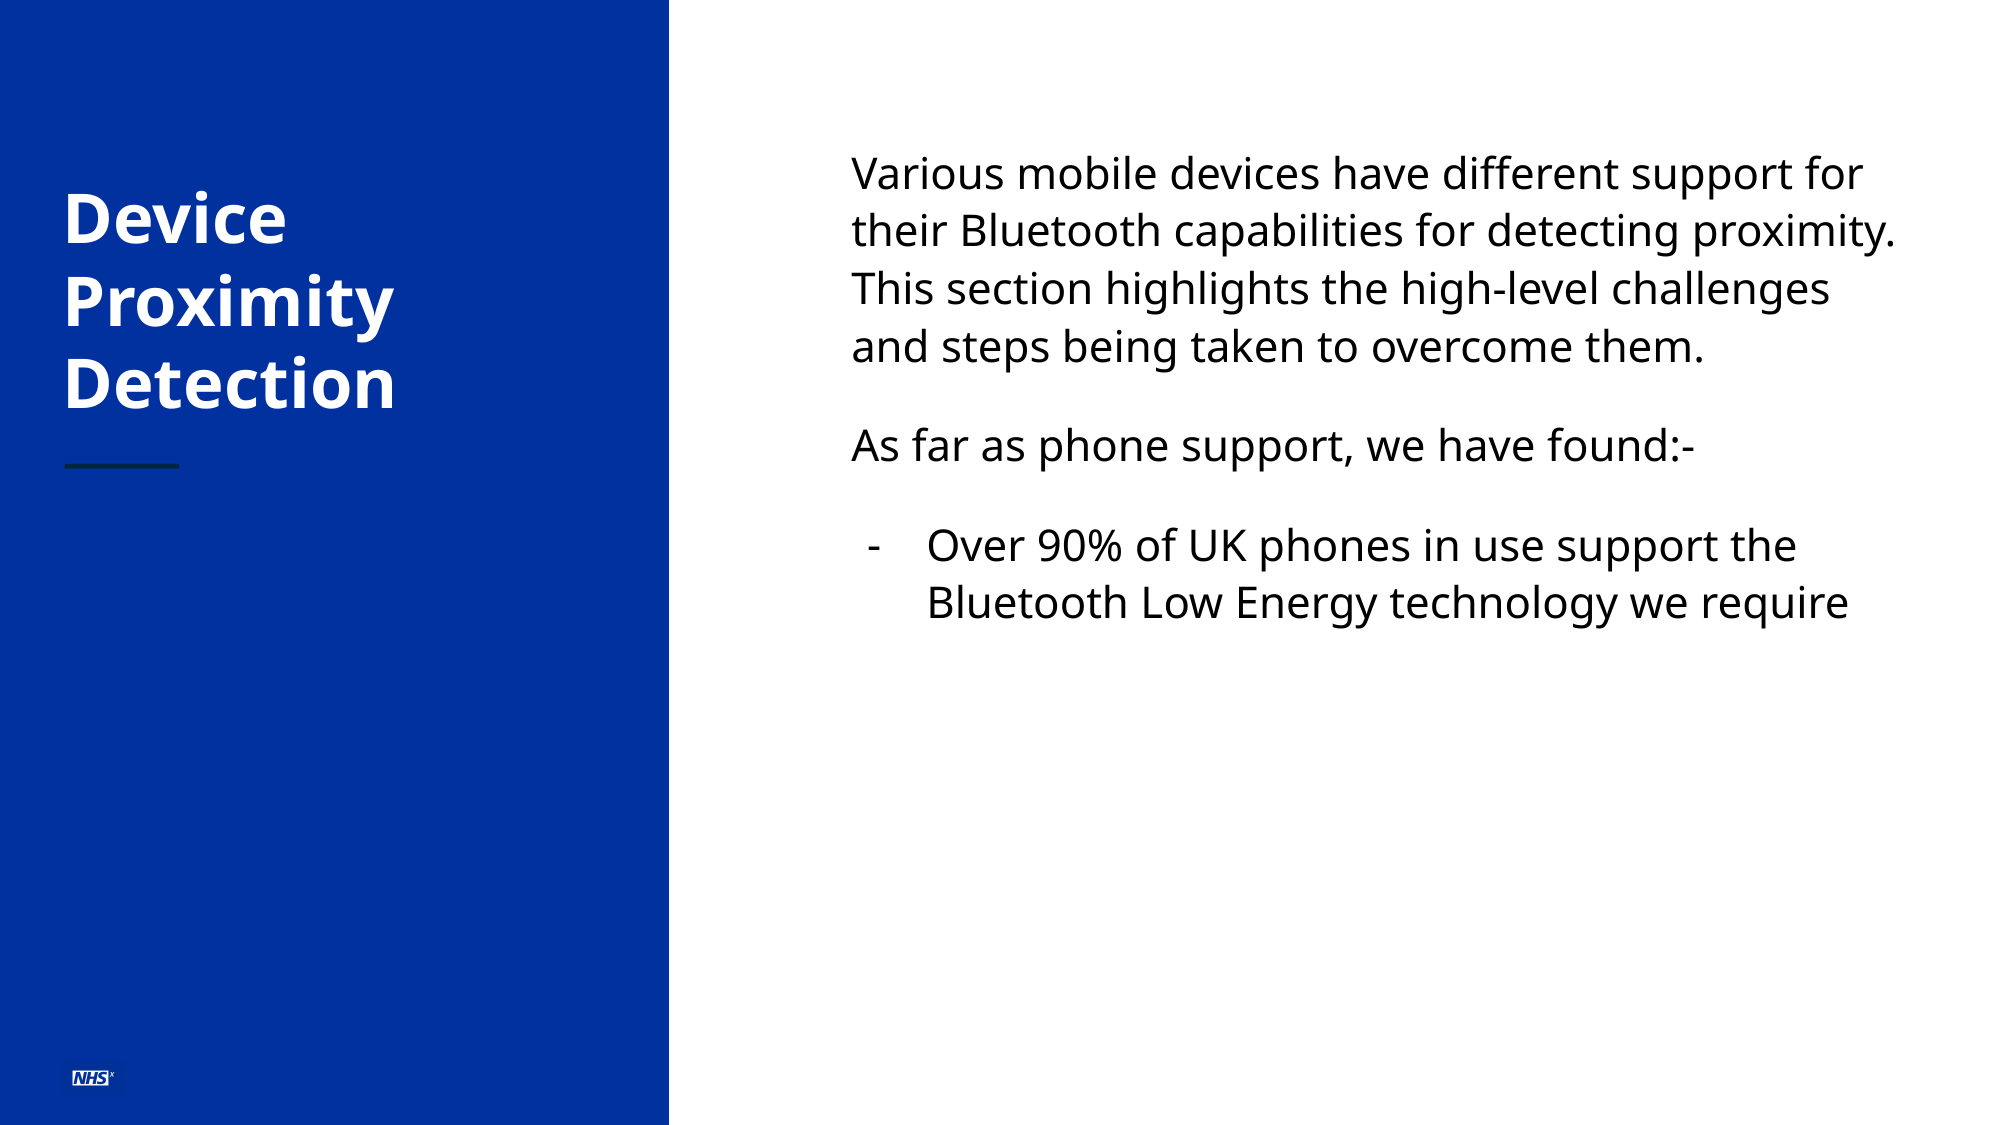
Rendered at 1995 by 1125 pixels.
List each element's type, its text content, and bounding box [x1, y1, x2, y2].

list Various mobile devices have different support for their Bluetooth capabilities for detecting proximity. This section highlights the high-level challenges and steps being taken to overcome them. As far as phone support, we have found:- Over 90% of UK phones in use support the Bluetooth Low Energy technology we require Desi Design Docu [831, 120, 1933, 1022]
title Device Proximity Detection [42, 120, 643, 443]
picture [62, 1061, 125, 1095]
